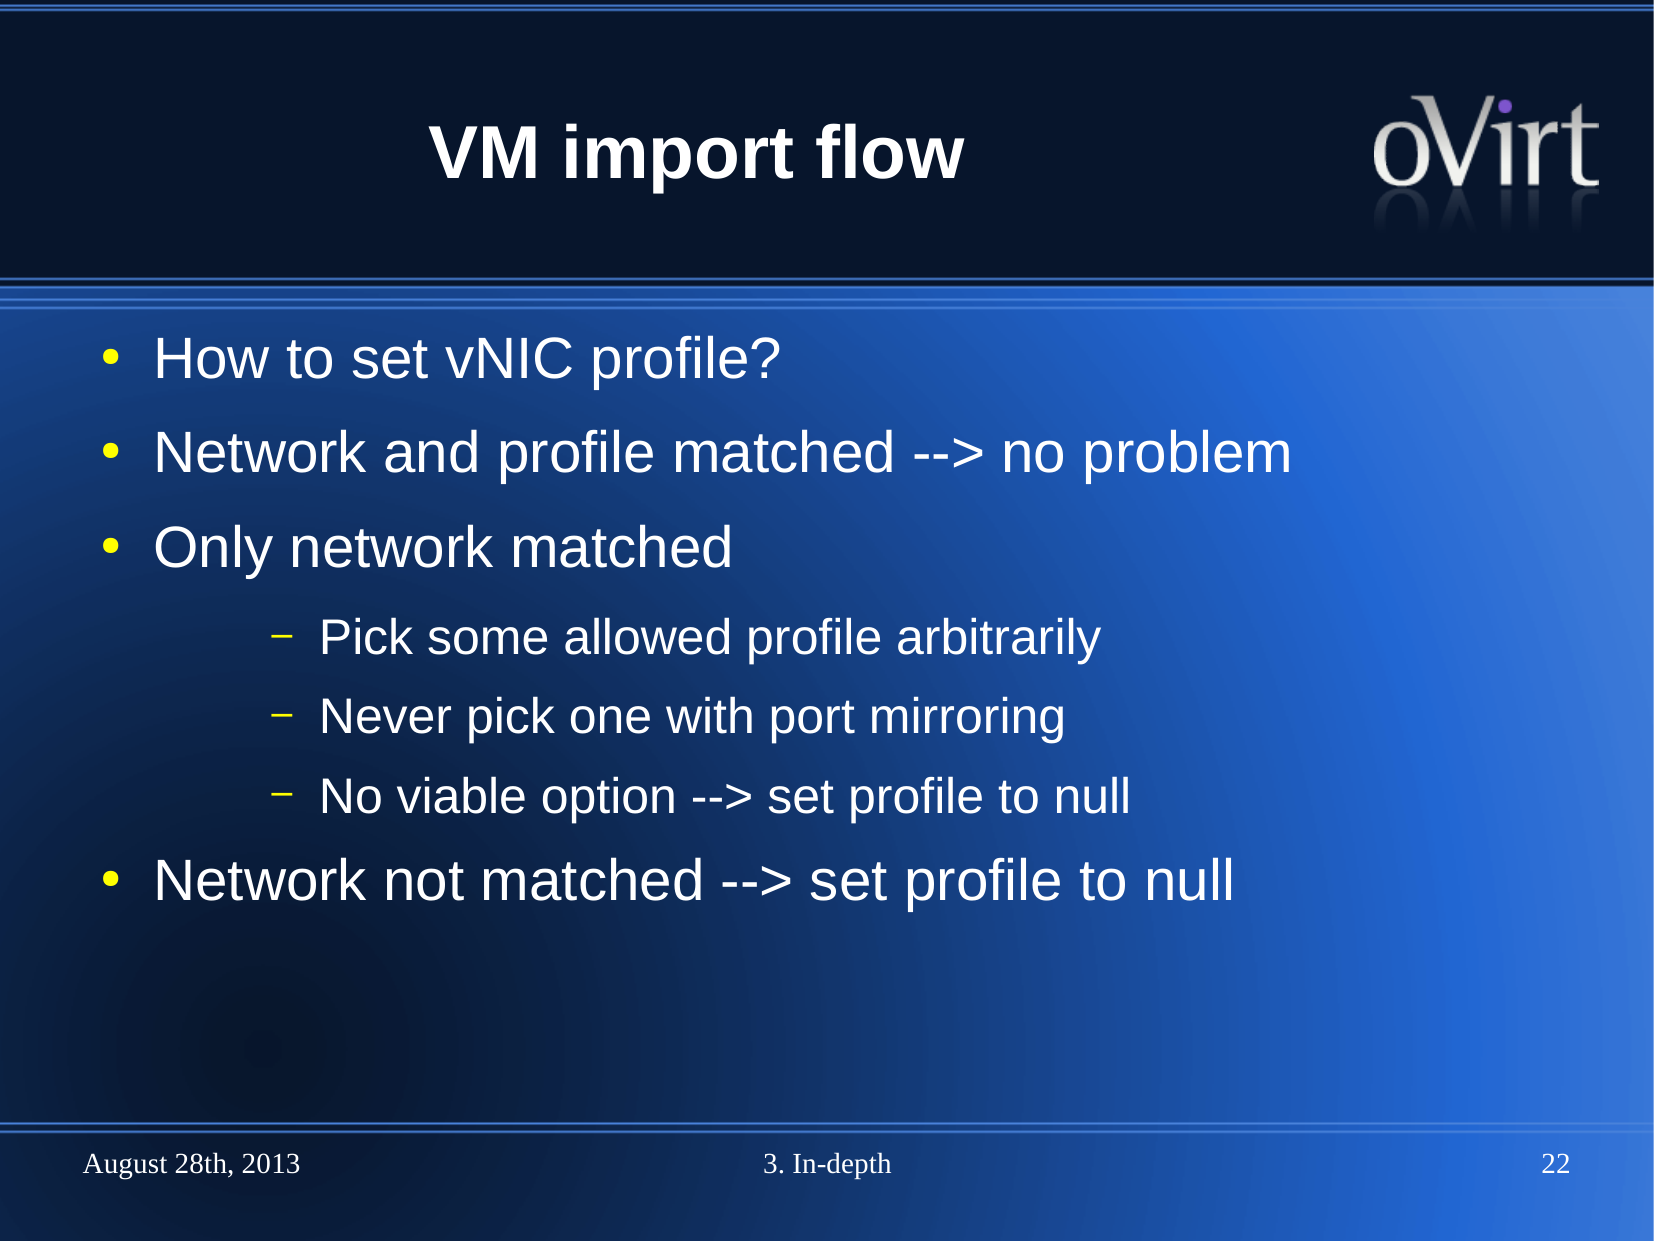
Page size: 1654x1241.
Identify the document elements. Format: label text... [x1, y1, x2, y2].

list How to set vNIC profile? Network and profile matched --> no problem Only network matched Pick some allowed profile arbitrarily Never pick one with port mirroring No viable option --> set profile to null Network not matched --> set profile to null [82, 325, 1538, 1031]
title VM import flow [82, 49, 1312, 257]
picture [0, 0, 1654, 1241]
